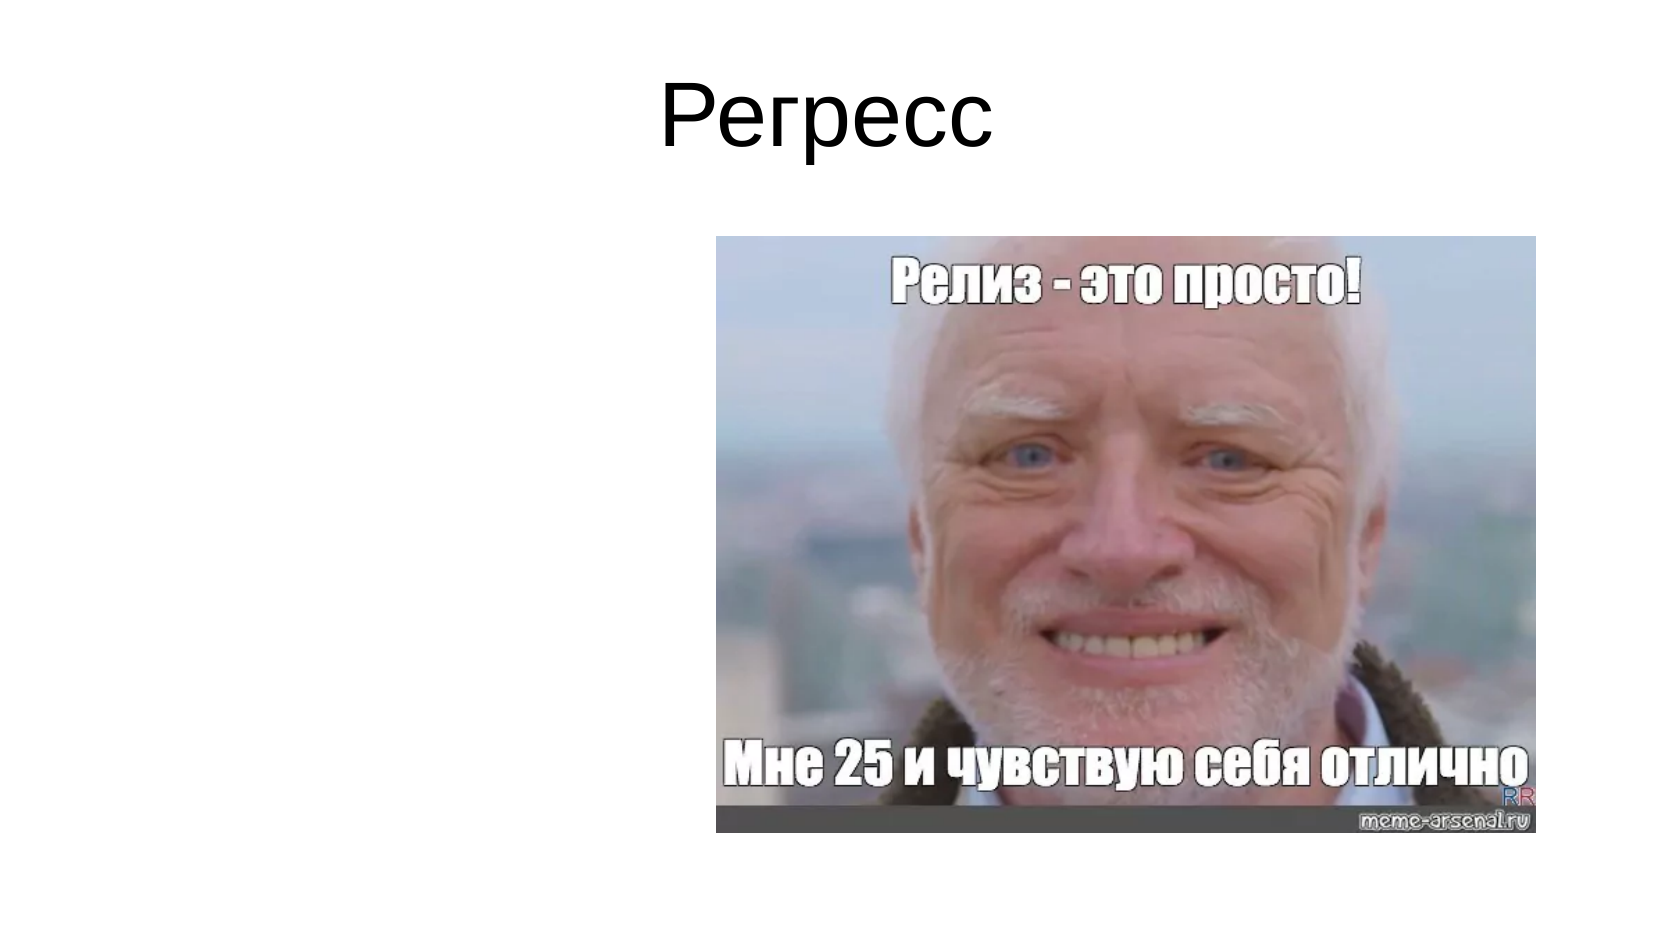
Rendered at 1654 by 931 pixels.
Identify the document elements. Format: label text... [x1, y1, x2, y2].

title Регресс [82, 37, 1571, 193]
picture [716, 236, 1536, 833]
